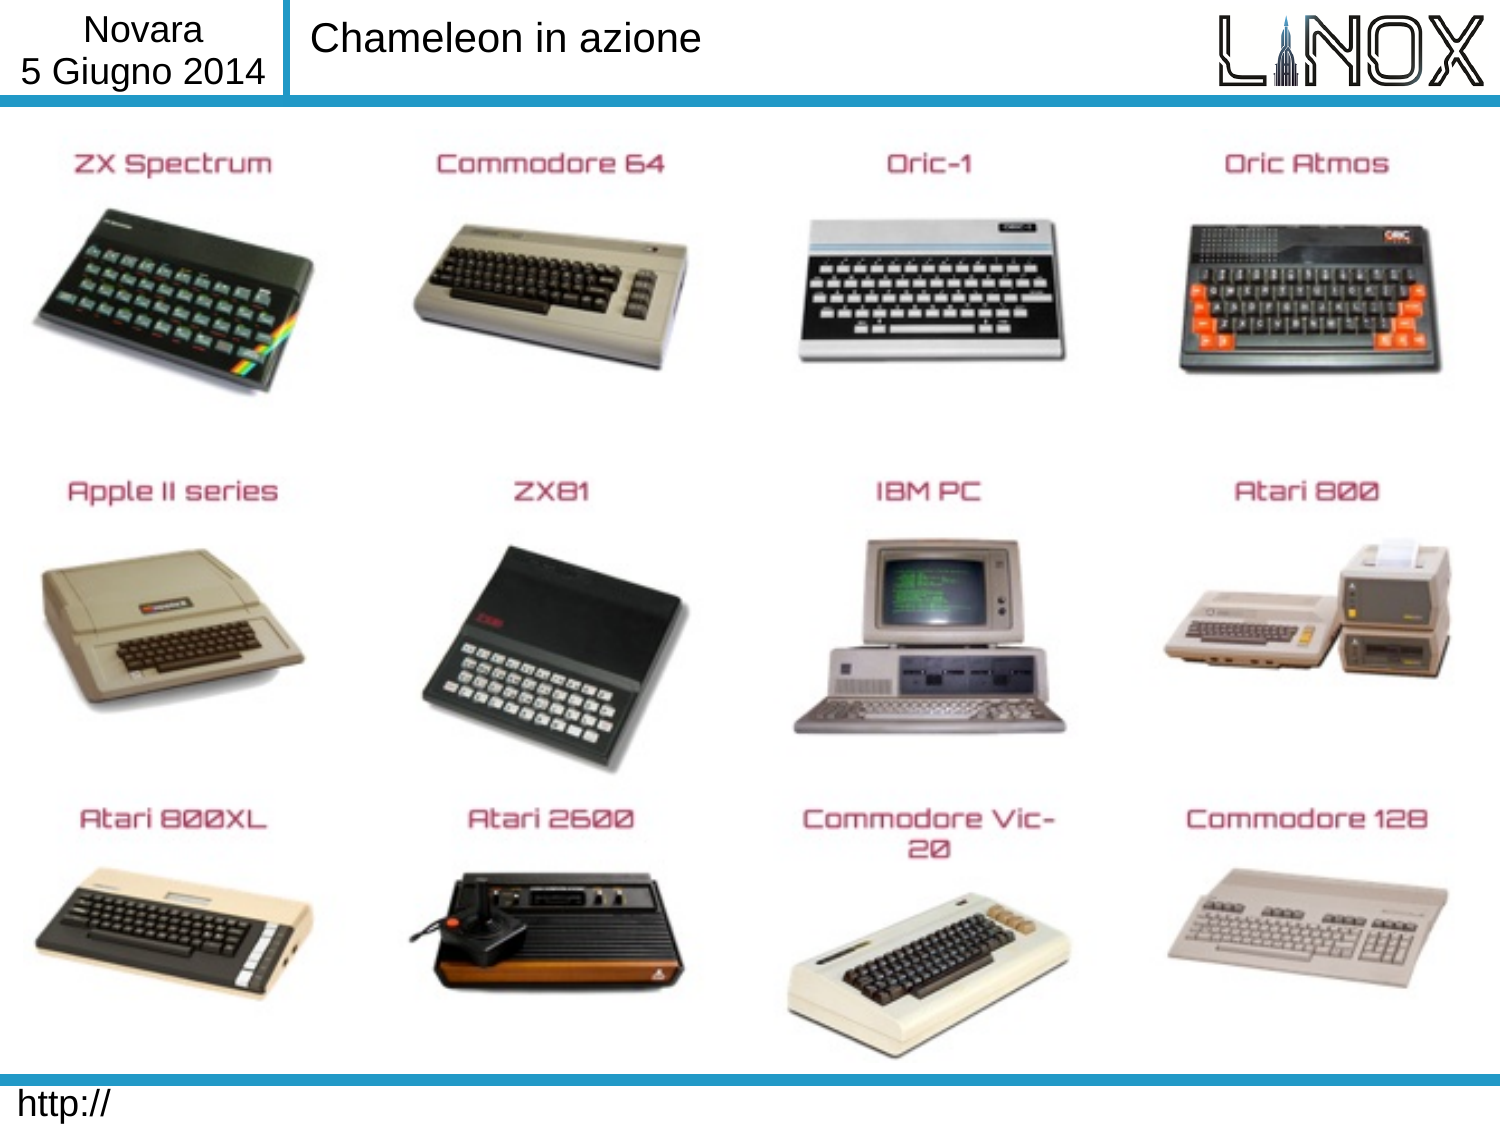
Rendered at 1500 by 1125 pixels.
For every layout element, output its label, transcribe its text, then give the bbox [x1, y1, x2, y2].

list Chameleon in azione [295, 7, 1321, 83]
picture [0, 0, 1500, 107]
picture [0, 1074, 1500, 1086]
picture [23, 129, 1477, 1063]
